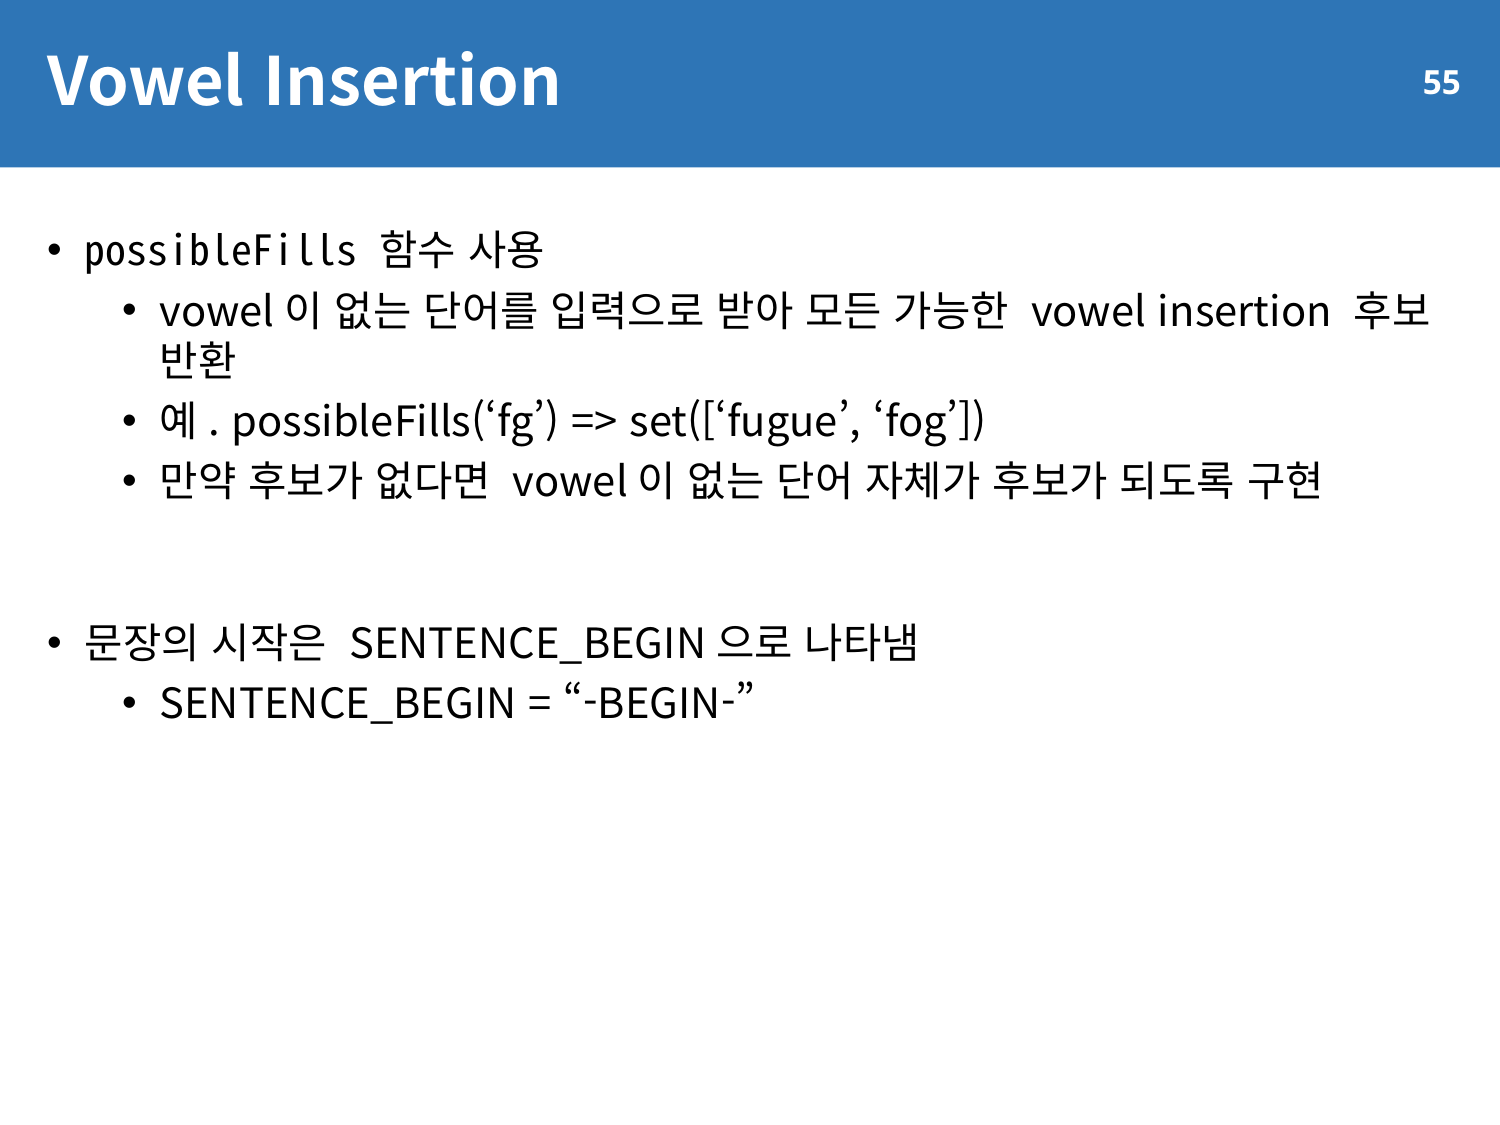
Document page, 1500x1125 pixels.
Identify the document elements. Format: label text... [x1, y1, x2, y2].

list possibleFills 함수 사용 vowel이 없는 단어를 입력으로 받아 모든 가능한 vowel insertion 후보 반환 예. possibleFills(‘fg’) => set([‘fugue’, ‘fog’]) 만약 후보가 없다면 vowel이 없는 단어 자체가 후보가 되도록 구현 문장의 시작은 SENTENCE_BEGIN으로 나타냄 SENTENCE_BEGIN = “-BEGIN-” [32, 206, 1476, 1100]
title Vowel Insertion [32, 20, 1476, 148]
slide_number <number> [1273, 53, 1476, 114]
